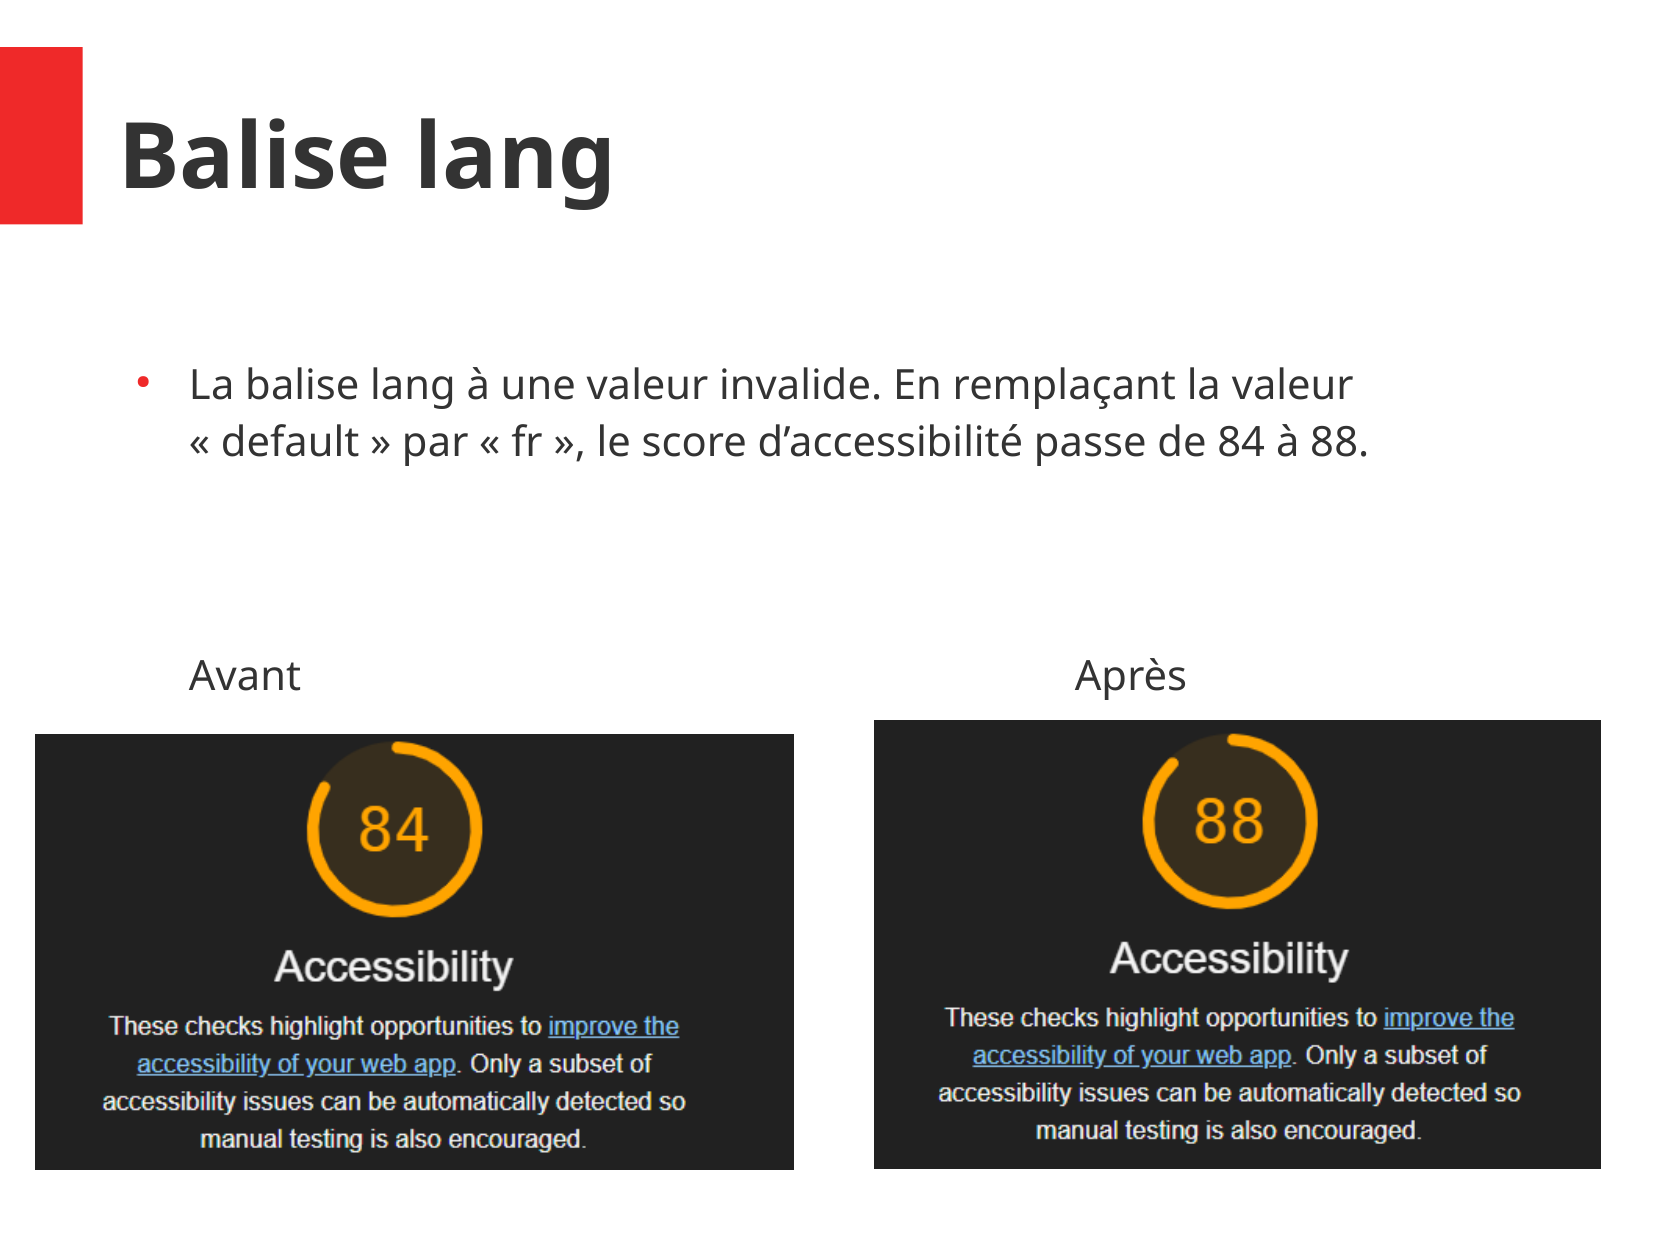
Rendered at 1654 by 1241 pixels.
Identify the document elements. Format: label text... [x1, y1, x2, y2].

picture [874, 720, 1601, 1169]
picture [35, 734, 794, 1170]
title Balise lang [118, 27, 1571, 278]
list La balise lang à une valeur invalide. En remplaçant la valeur « default » par « fr », le score d’accessibilité passe de 84 à 88. Avant Après [118, 354, 1536, 1074]
